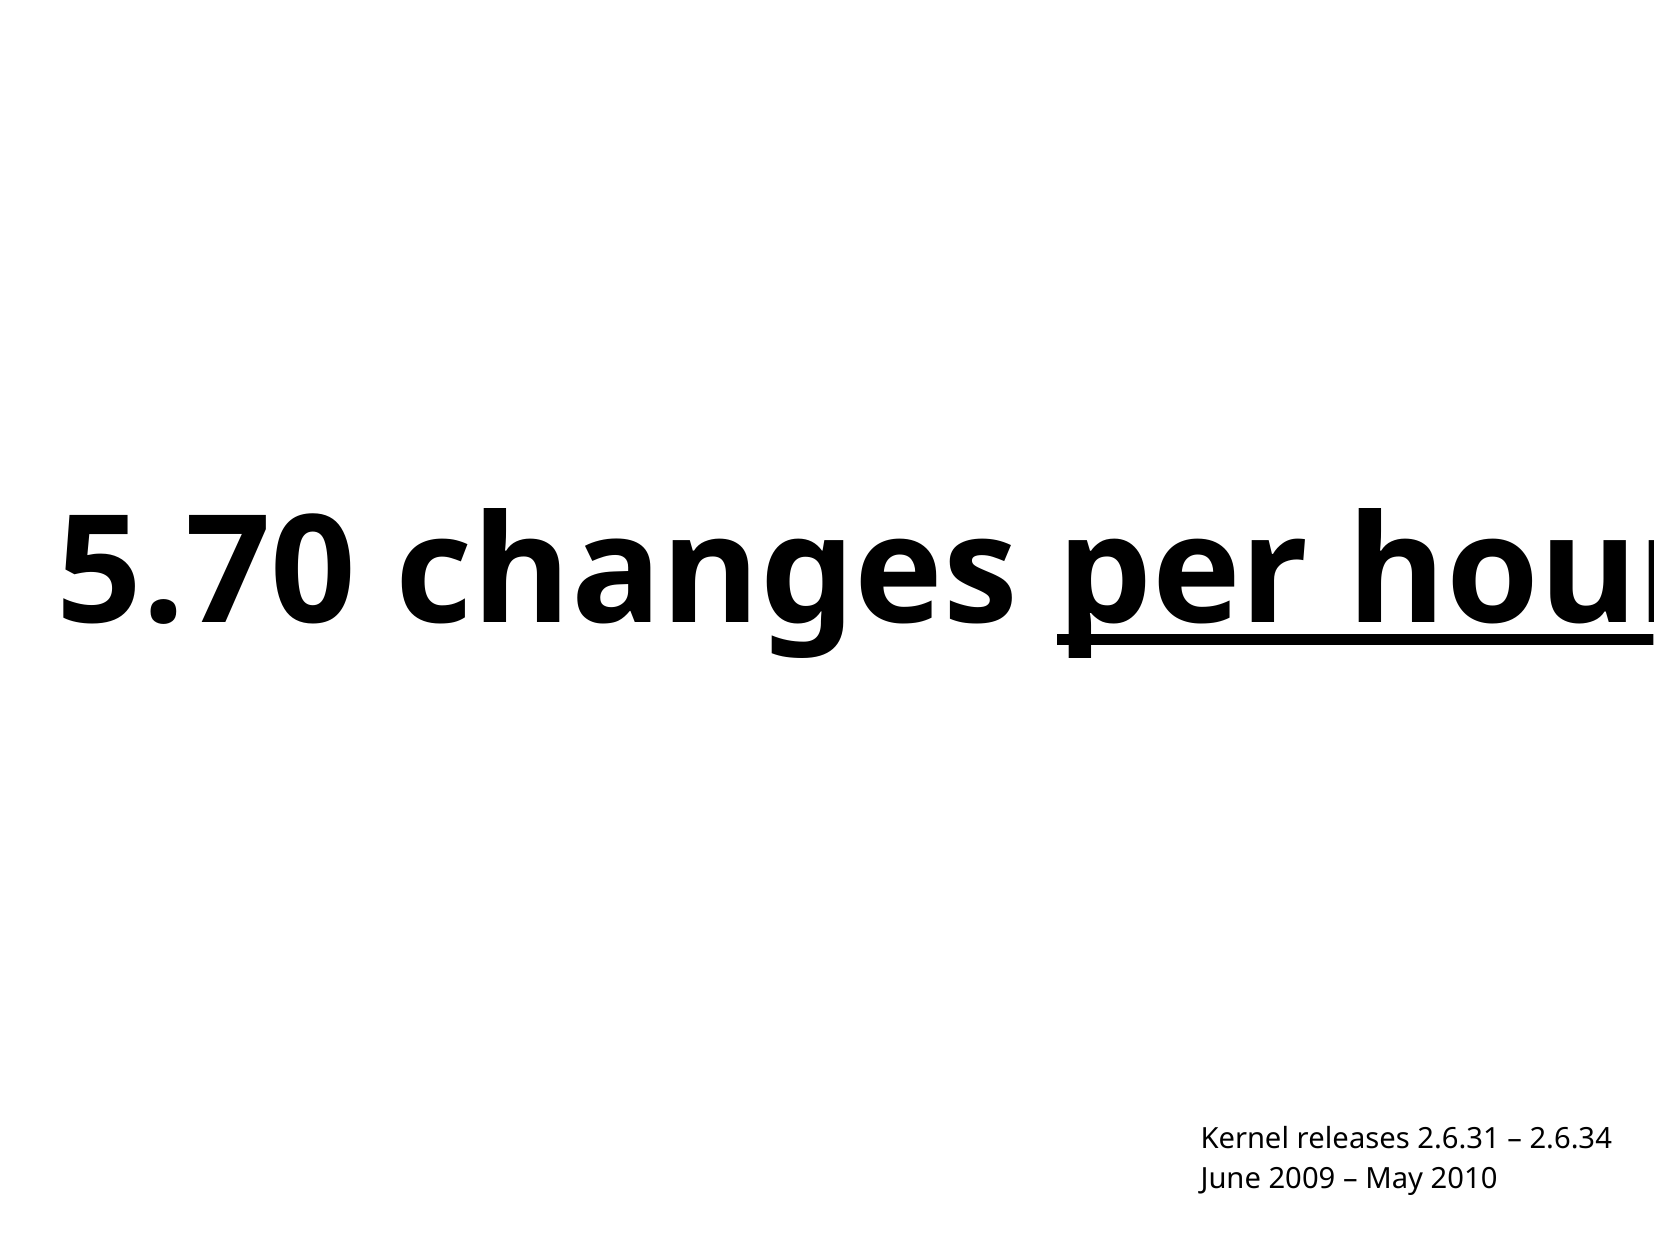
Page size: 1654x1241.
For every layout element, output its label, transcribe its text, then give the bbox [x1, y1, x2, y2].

text_box Kernel releases 2.6.31 – 2.6.34 June 2009 – May 2010 [1185, 1110, 1610, 1196]
text_box 2.6.20 to 2.6.24-rc8 [1298, 1158, 1654, 1219]
text_box 5.70 changes per hour [41, 454, 1629, 650]
